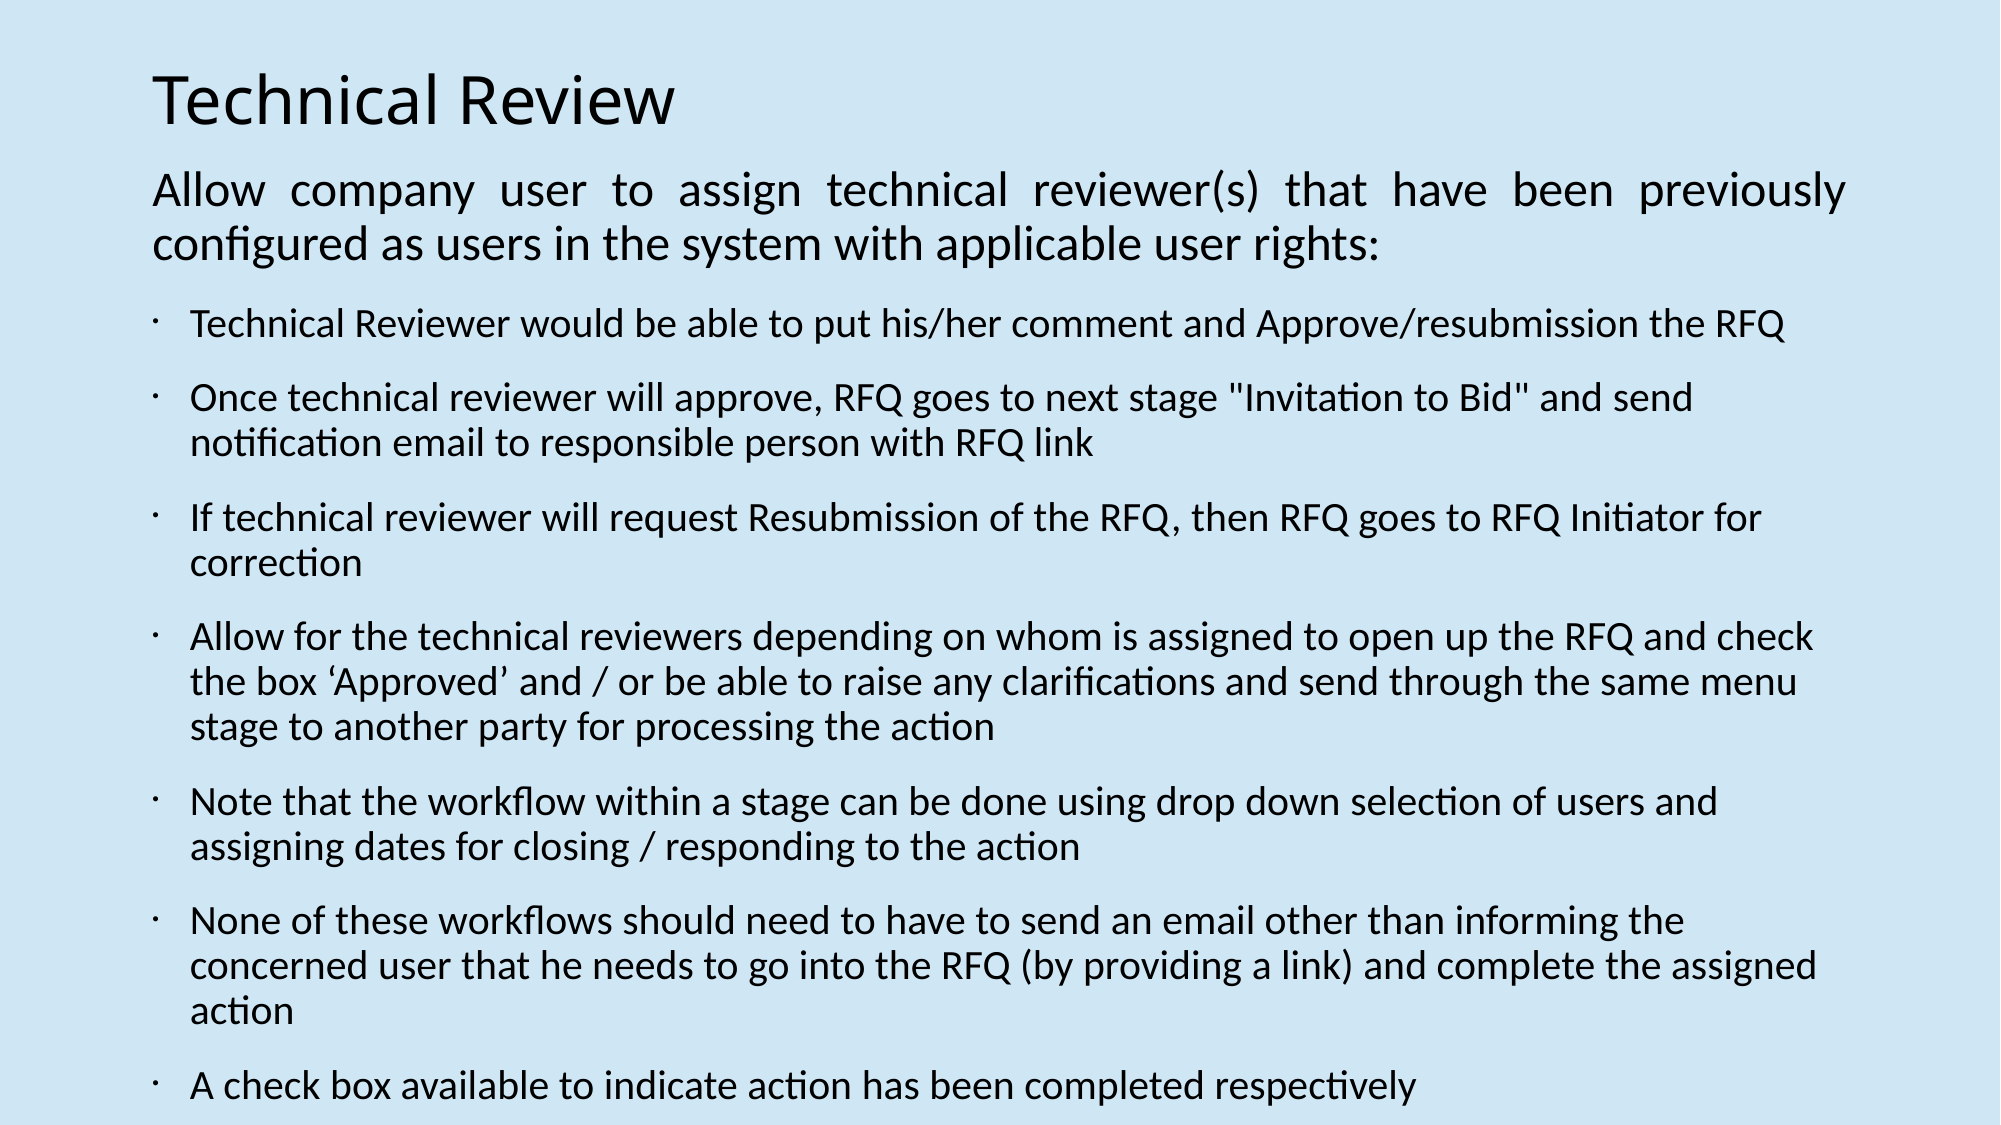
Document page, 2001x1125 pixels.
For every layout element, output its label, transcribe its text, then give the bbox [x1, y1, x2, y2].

list Allow company user to assign technical reviewer(s) that have been previously configured as users in the system with applicable user rights: Technical Reviewer would be able to put his/her comment and Approve/resubmission the RFQ Once technical reviewer will approve, RFQ goes to next stage "Invitation to Bid" and send notification email to responsible person with RFQ link If technical reviewer will request Resubmission of the RFQ, then RFQ goes to RFQ Initiator for correction Allow for the technical reviewers depending on whom is assigned to open up the RFQ and check the box ‘Approved’ and / or be able to raise any clarifications and send through the same menu stage to another party for processing the action Note that the workflow within a stage can be done using drop down selection of users and assigning dates for closing / responding to the action None of these workflows should need to have to send an email other than informing the concerned user that he needs to go into the RFQ (by providing a link) and complete the assigned action A check box available to indicate action has been completed respectively Dashboard plus calendar [137, 156, 1863, 1084]
title Technical Review [137, 59, 1863, 156]
